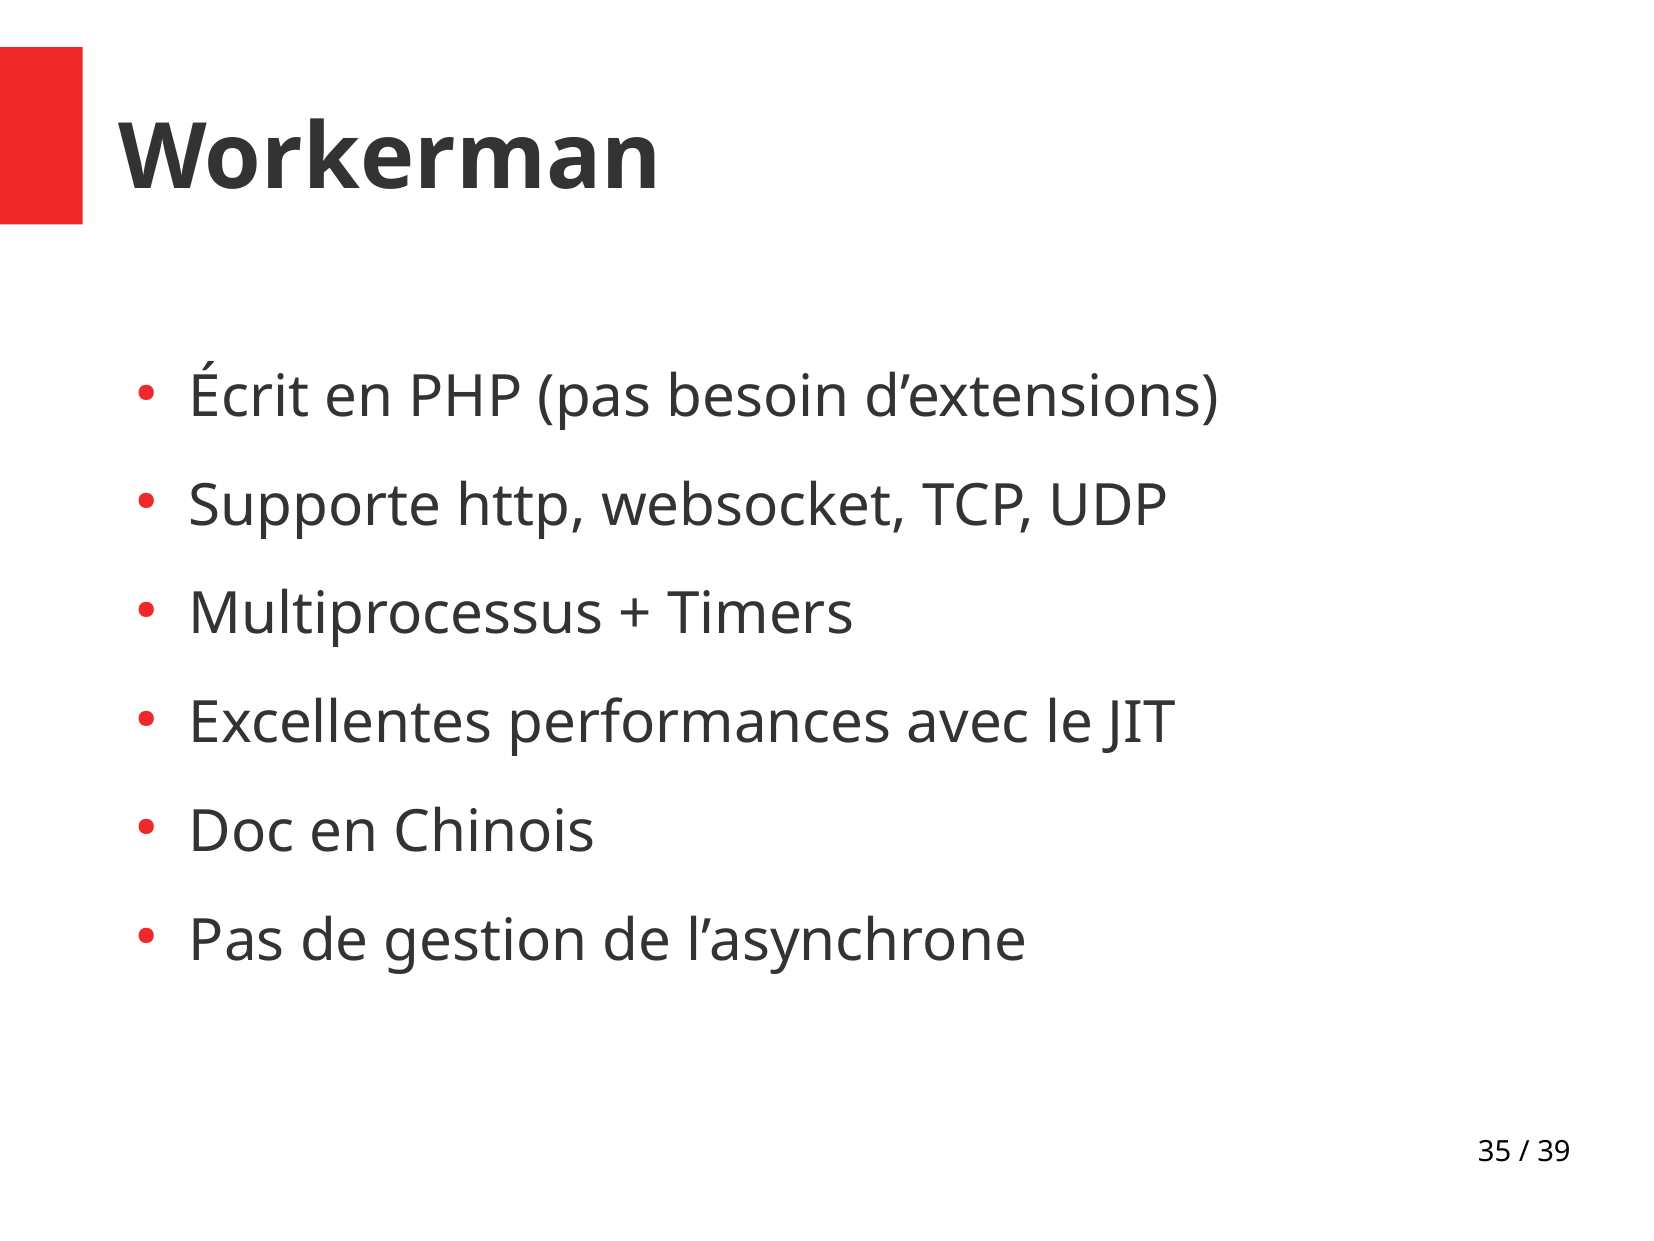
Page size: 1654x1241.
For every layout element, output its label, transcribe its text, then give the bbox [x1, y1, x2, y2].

list Écrit en PHP (pas besoin d’extensions) Supporte http, websocket, TCP, UDP Multiprocessus + Timers Excellentes performances avec le JIT Doc en Chinois Pas de gestion de l’asynchrone [118, 354, 1536, 1074]
title Workerman [118, 49, 1571, 257]
